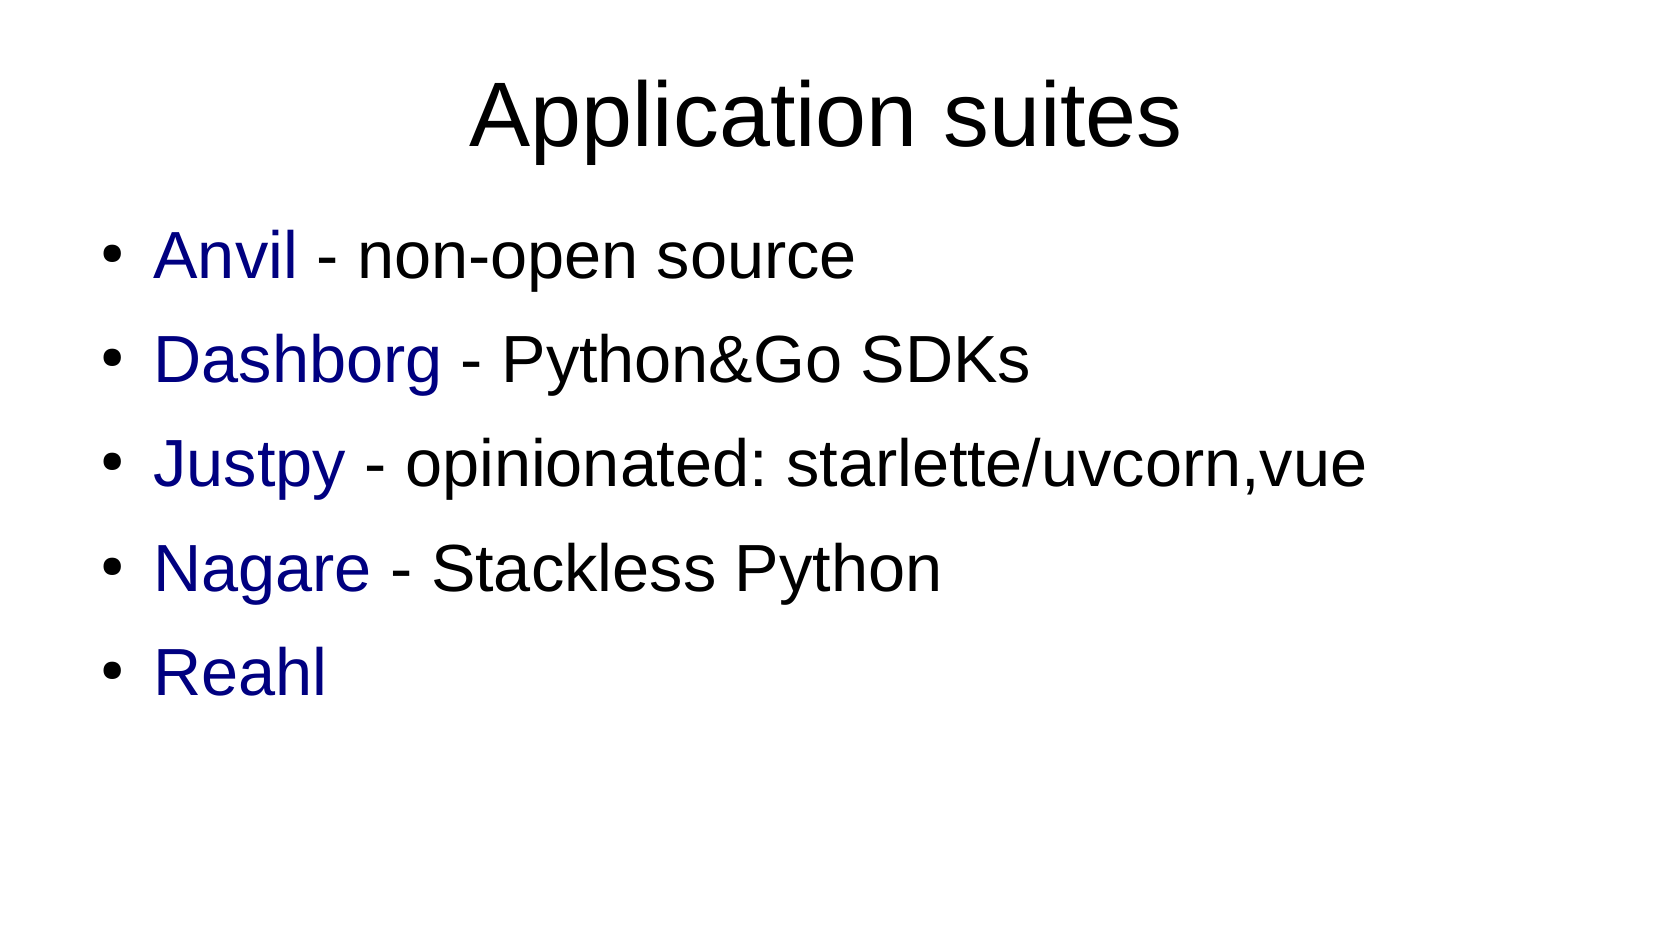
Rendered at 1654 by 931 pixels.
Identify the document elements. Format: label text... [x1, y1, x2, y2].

title Application suites [82, 37, 1571, 193]
list Anvil - non-open source Dashborg - Python&Go SDKs Justpy - opinionated: starlette/uvcorn,vue Nagare - Stackless Python Reahl [82, 217, 1571, 758]
